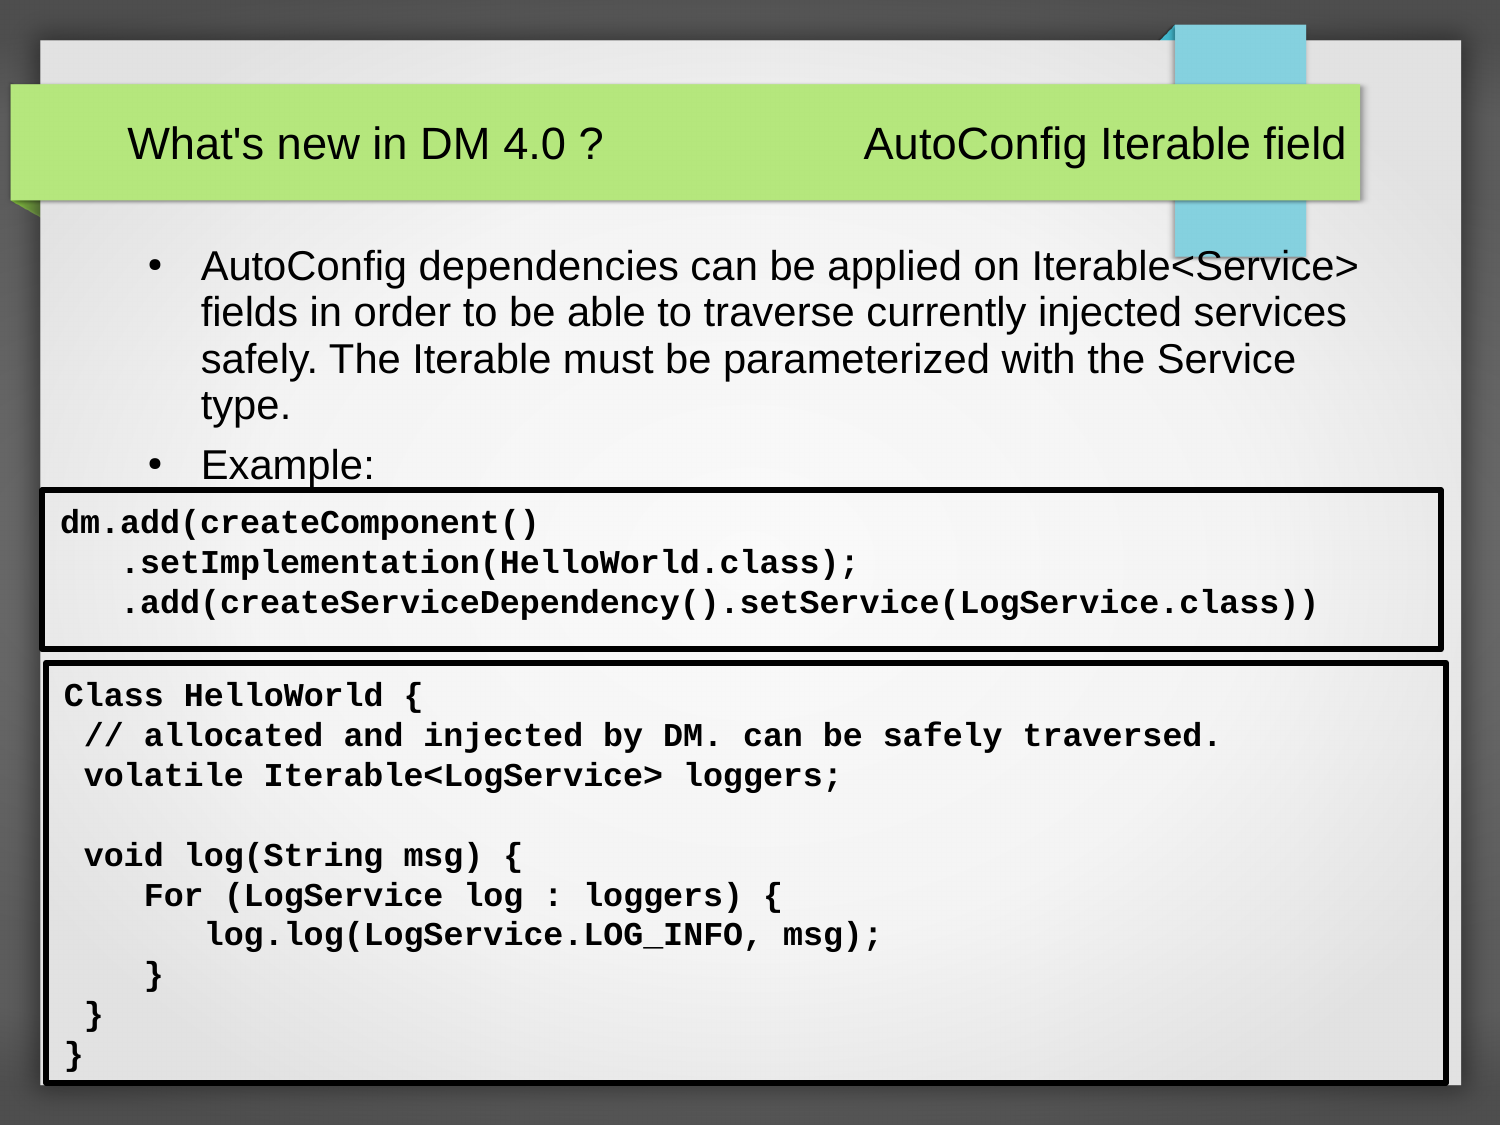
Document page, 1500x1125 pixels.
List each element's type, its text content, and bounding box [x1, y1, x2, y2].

text_box dm.add(createComponent() .setImplementation(HelloWorld.class); .add(createServiceDependency().setService(LogService.class)) [42, 489, 1441, 650]
title What's new in DM 4.0 ? AutoConfig Iterable field [112, 42, 1388, 246]
picture [0, 0, 1500, 1125]
text_box Class HelloWorld { // allocated and injected by DM. can be safely traversed. volatile Iterable<LogService> loggers; void log(String msg) { For (LogService log : loggers) { log.log(LogService.LOG_INFO, msg); } } } [46, 662, 1446, 1083]
list AutoConfig dependencies can be applied on Iterable<Service> fields in order to be able to traverse currently injected services safely. The Iterable must be parameterized with the Service type. Example: [115, 234, 1391, 487]
